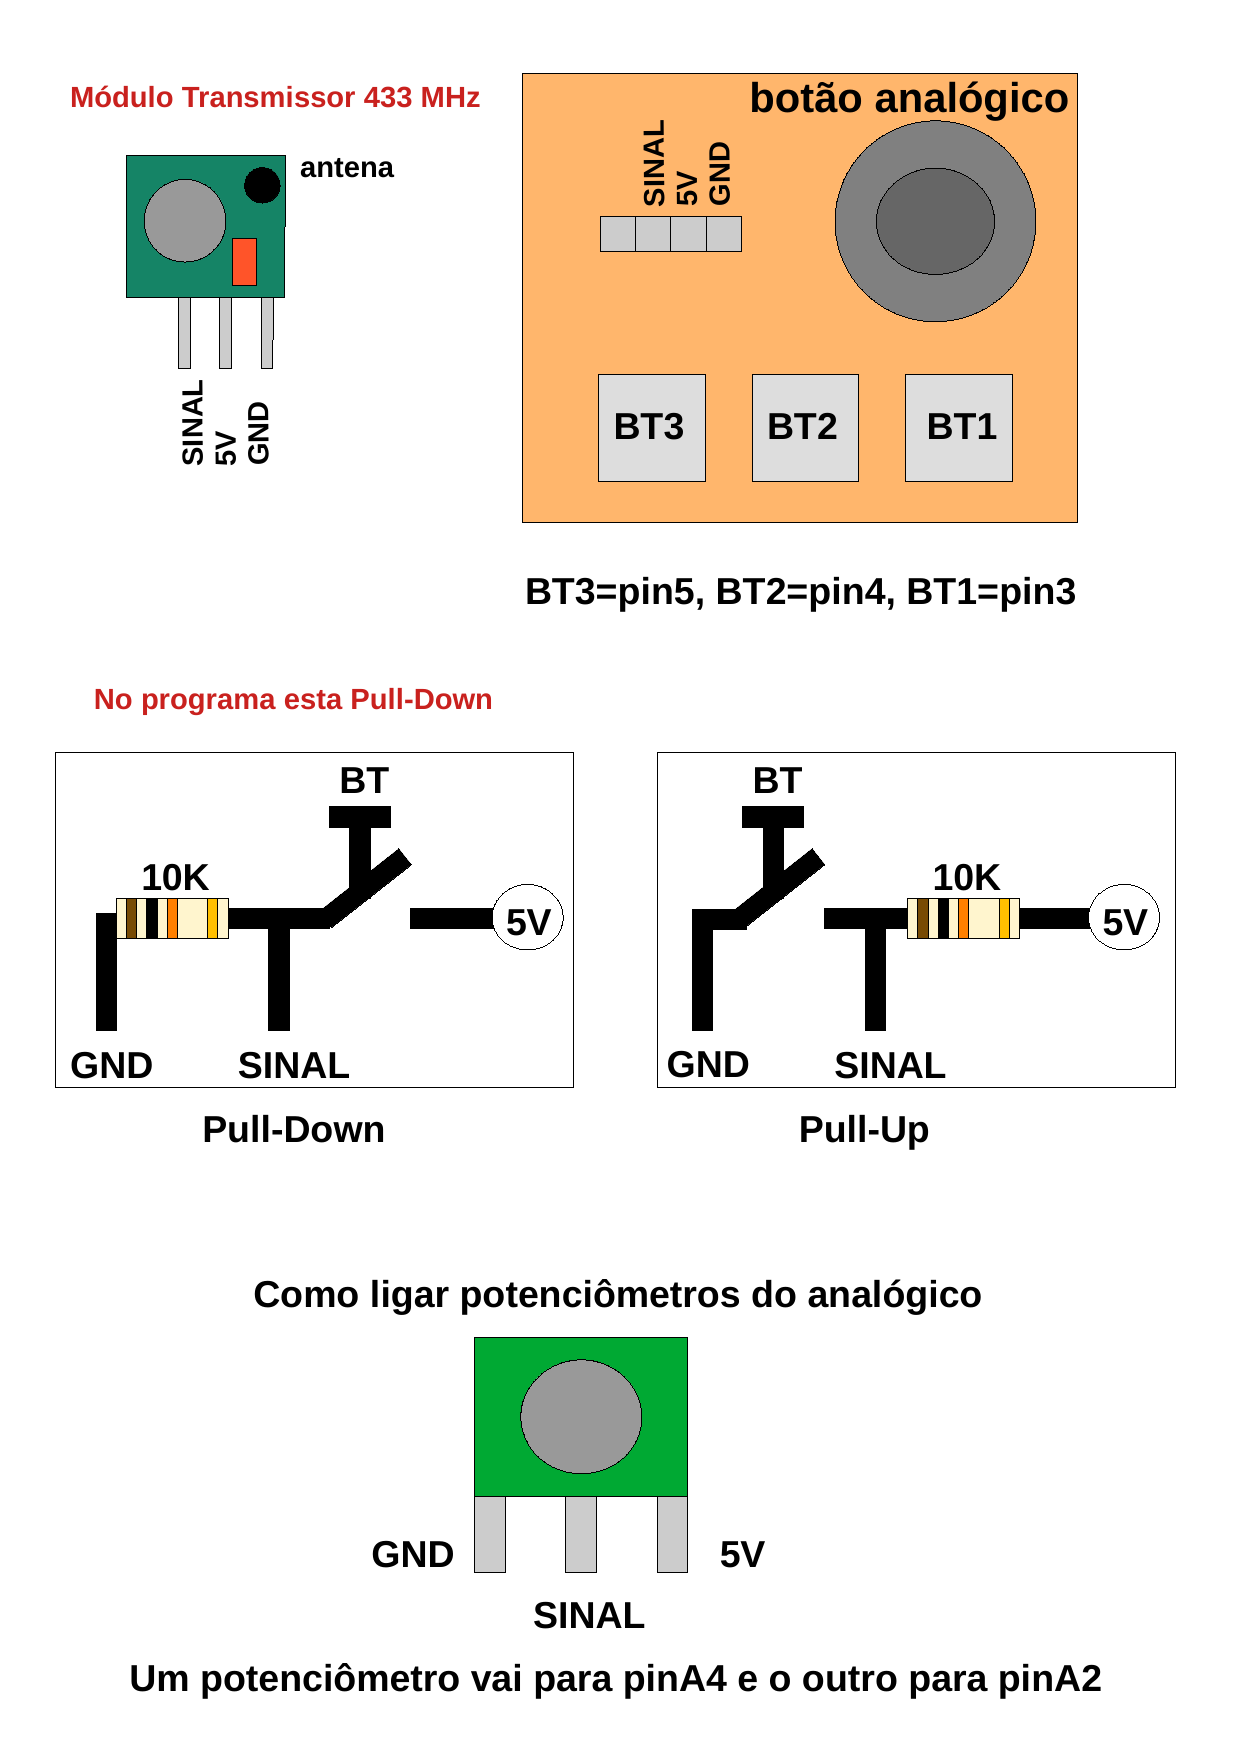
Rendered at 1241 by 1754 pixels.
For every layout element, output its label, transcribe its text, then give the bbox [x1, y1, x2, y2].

text_box [522, 73, 1078, 523]
text_box Pull-Down [187, 1101, 411, 1187]
text_box SINAL [223, 1036, 393, 1101]
text_box botão analógico [734, 67, 1089, 129]
text_box No programa esta Pull-Down [79, 675, 528, 757]
text_box Como ligar potenciômetros do analógico [238, 1266, 1030, 1323]
text_box antena [285, 154, 422, 192]
text_box BT [324, 757, 432, 838]
text_box 5V [705, 1526, 841, 1625]
text_box [126, 155, 286, 345]
text_box GND [651, 1036, 788, 1136]
text_box BT [737, 752, 845, 838]
text_box Pull-Up [783, 1101, 1008, 1187]
text_box BT3=pin5, BT2=pin4, BT1=pin3 [510, 563, 1117, 621]
text_box SINAL [819, 1036, 989, 1101]
text_box [657, 752, 1176, 1088]
text_box SINAL 5V GND [629, 85, 744, 223]
text_box BT2 [752, 398, 865, 498]
text_box [474, 1337, 688, 1573]
text_box GND [356, 1525, 493, 1625]
text_box 5V [1087, 894, 1184, 994]
text_box BT1 [911, 398, 1025, 498]
text_box Um potenciômetro vai para pinA4 e o outro para pinA2 [114, 1650, 1131, 1749]
text_box 10K [126, 848, 234, 906]
text_box GND [55, 1036, 192, 1136]
text_box BT3 [598, 398, 723, 498]
text_box SINAL [518, 1586, 688, 1644]
text_box [55, 752, 574, 1088]
text_box Módulo Transmissor 433 MHz [55, 73, 505, 154]
text_box 10K [917, 848, 1025, 906]
text_box 5V [491, 894, 588, 994]
text_box SINAL 5V GND [167, 344, 283, 482]
